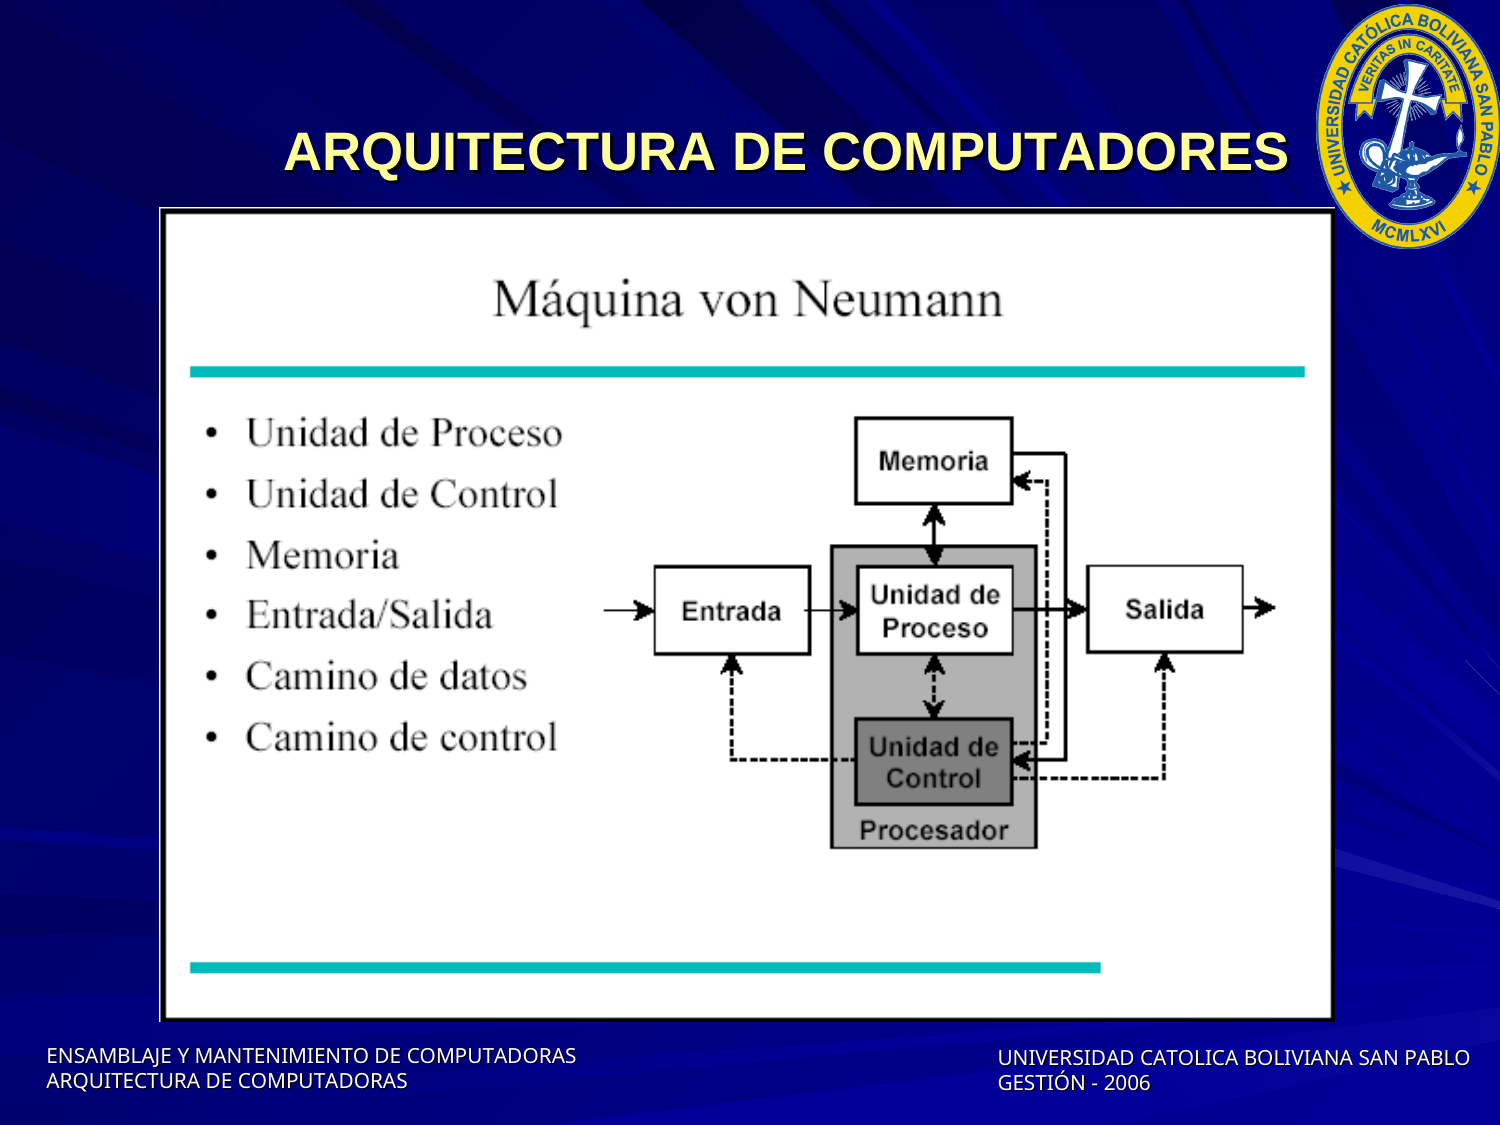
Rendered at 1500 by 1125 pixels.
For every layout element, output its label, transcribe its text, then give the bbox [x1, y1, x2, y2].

text_box ARQUITECTURA DE COMPUTADORES [112, 78, 1463, 220]
chart [159, 220, 1335, 1022]
picture [1316, 4, 1500, 249]
